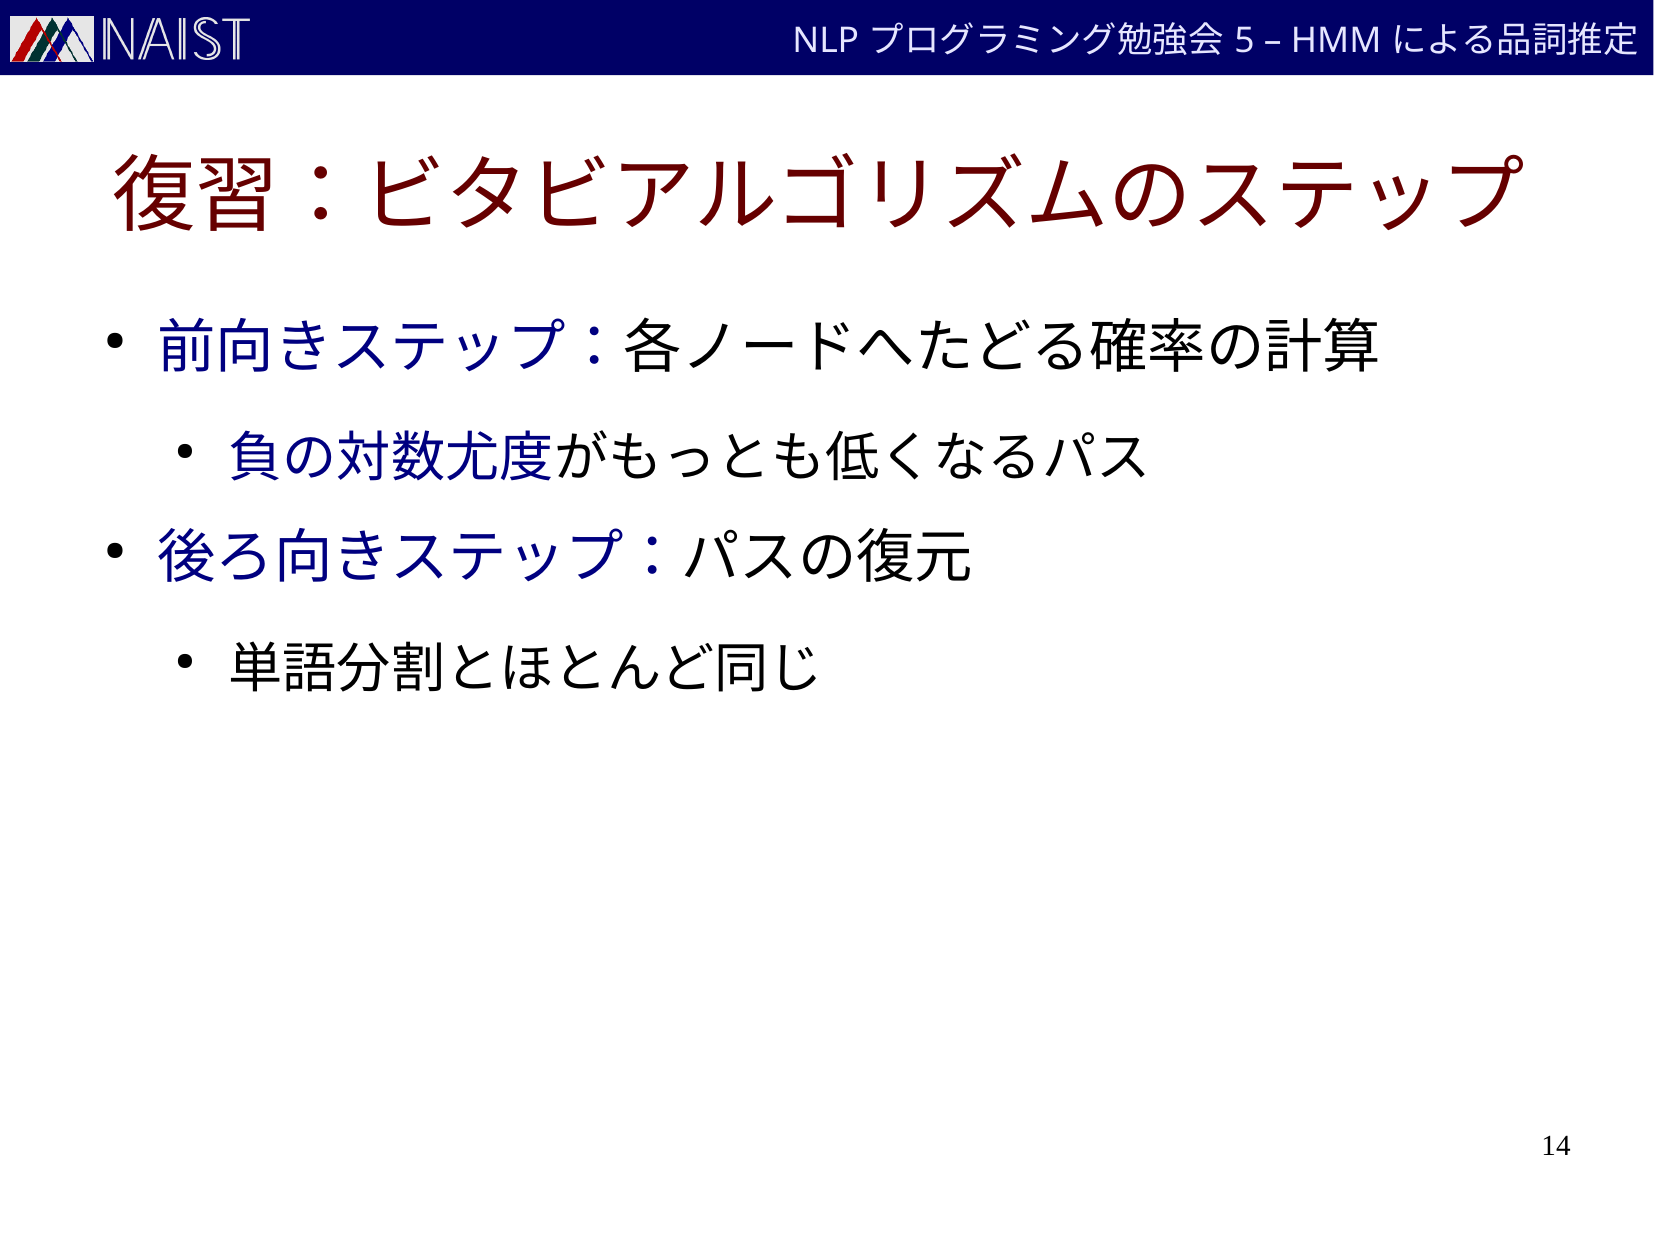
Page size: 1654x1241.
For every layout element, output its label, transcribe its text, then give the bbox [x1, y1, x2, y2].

picture [102, 17, 251, 60]
picture [10, 16, 94, 62]
list 前向きステップ：各ノードへたどる確率の計算 負の対数尤度がもっとも低くなるパス 後ろ向きステップ：パスの復元 単語分割とほとんど同じ [86, 300, 1576, 1119]
title 復習：ビタビアルゴリズムのステップ [75, 92, 1564, 285]
